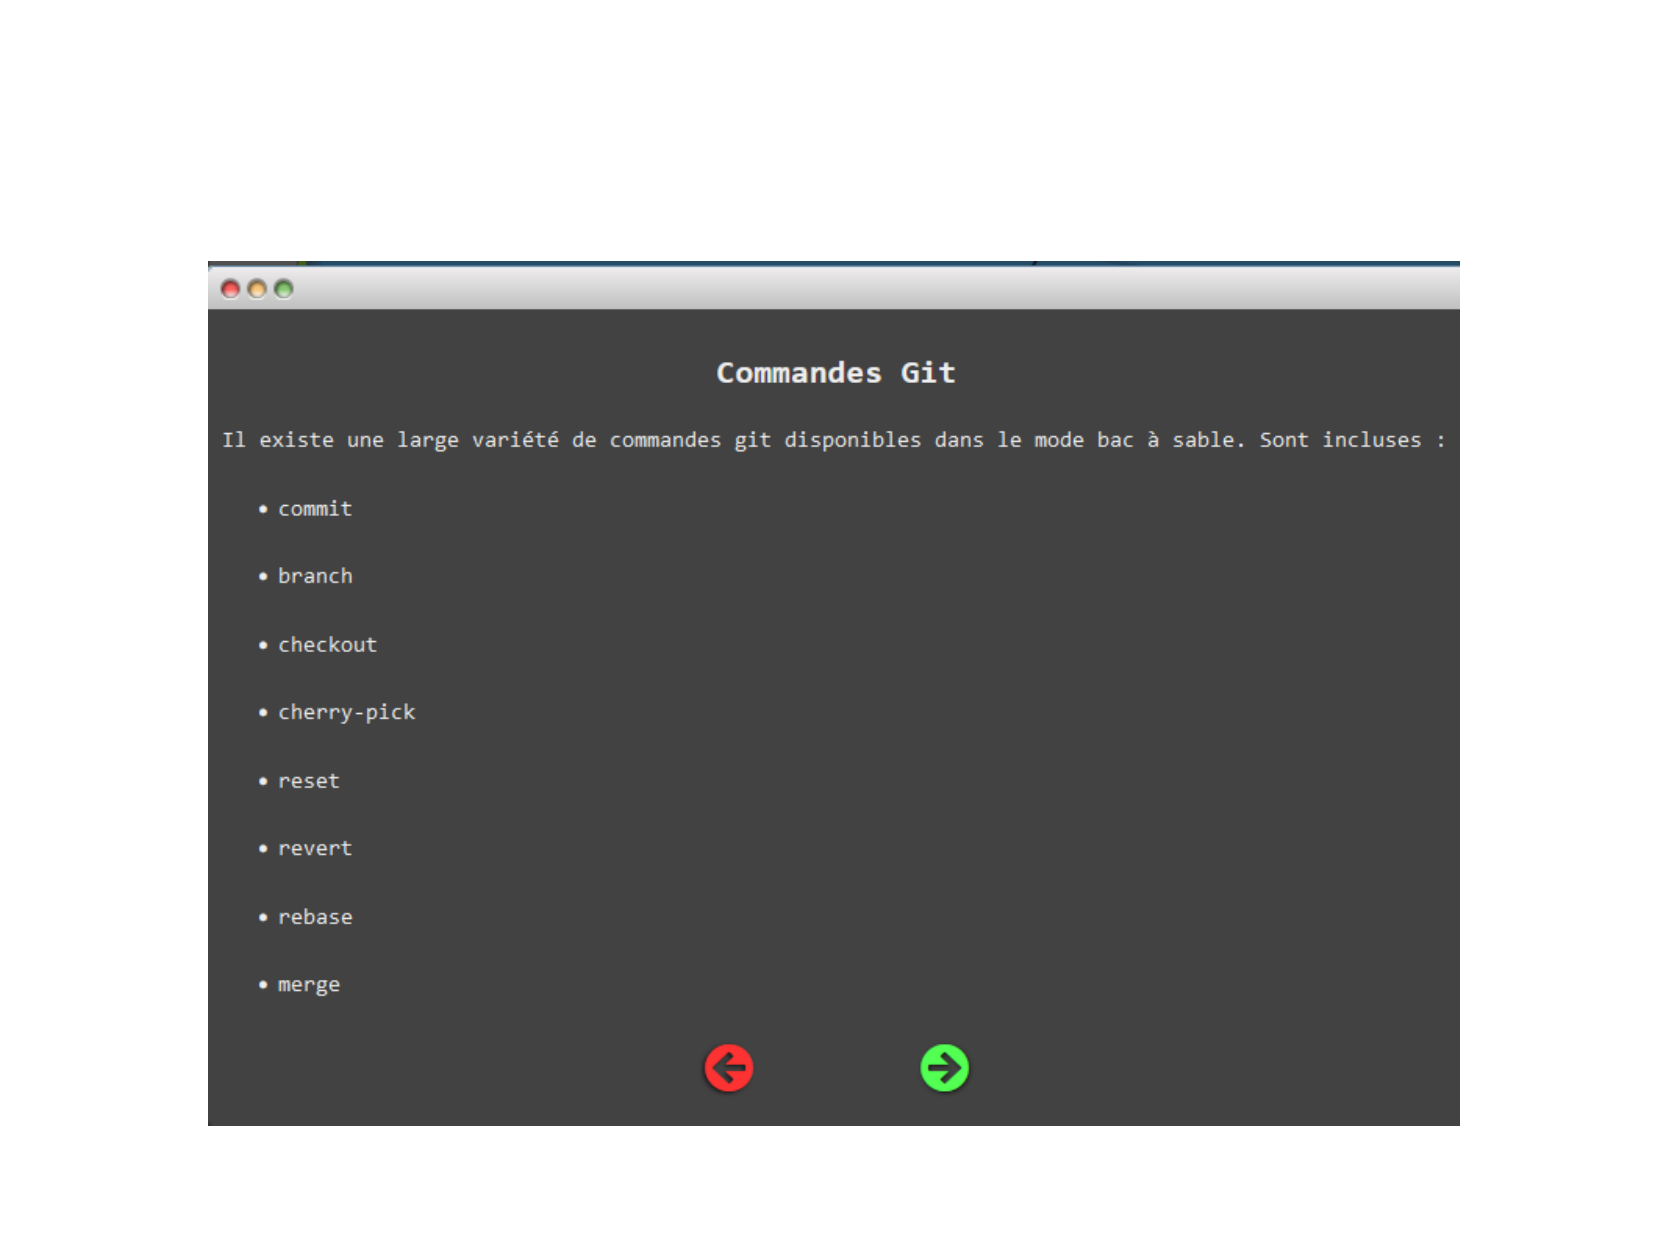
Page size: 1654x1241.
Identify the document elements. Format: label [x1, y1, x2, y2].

picture [208, 261, 1460, 1126]
